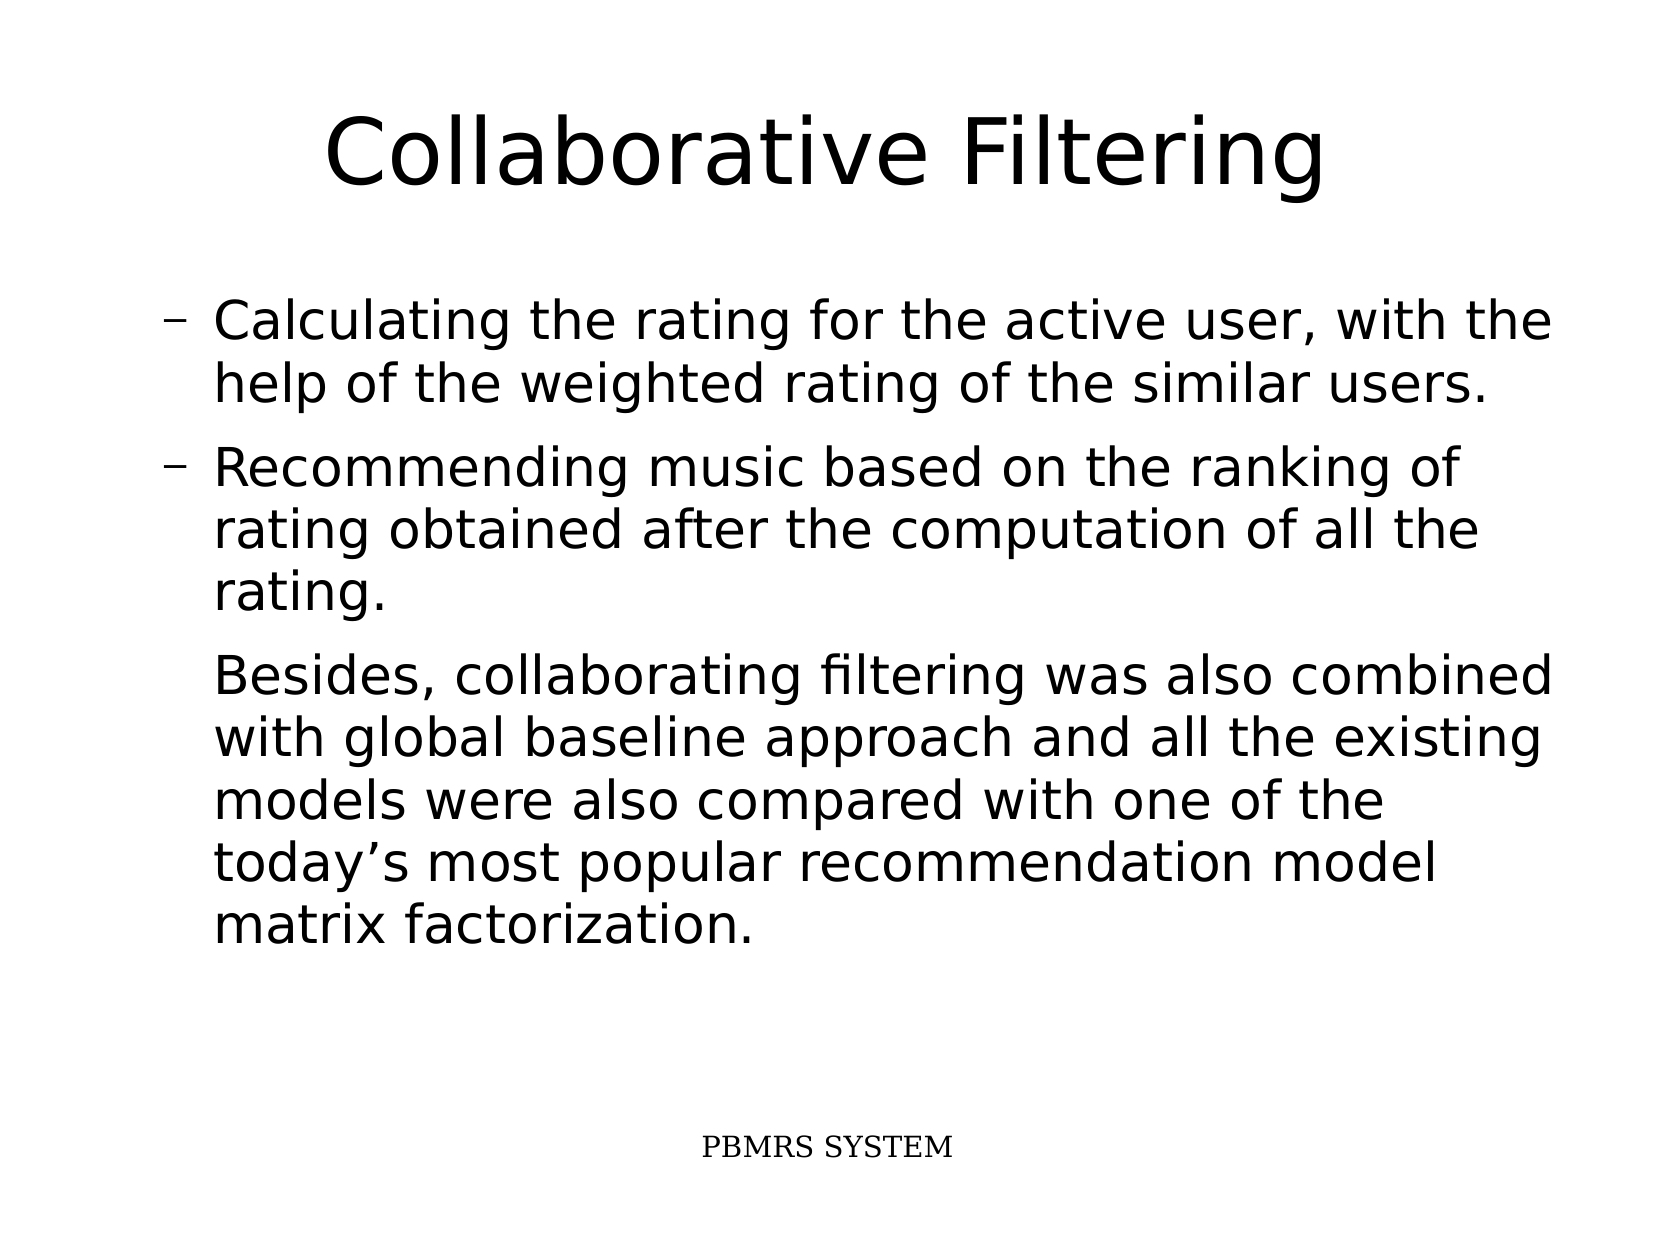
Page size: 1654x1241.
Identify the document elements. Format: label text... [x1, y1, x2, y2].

title Collaborative Filtering [82, 49, 1571, 257]
list Calculating the rating for the active user, with the help of the weighted rating of the similar users. Recommending music based on the ranking of rating obtained after the computation of all the rating. Besides, collaborating filtering was also combined with global baseline approach and all the existing models were also compared with one of the today’s most popular recommendation model matrix factorization. [82, 290, 1571, 1010]
